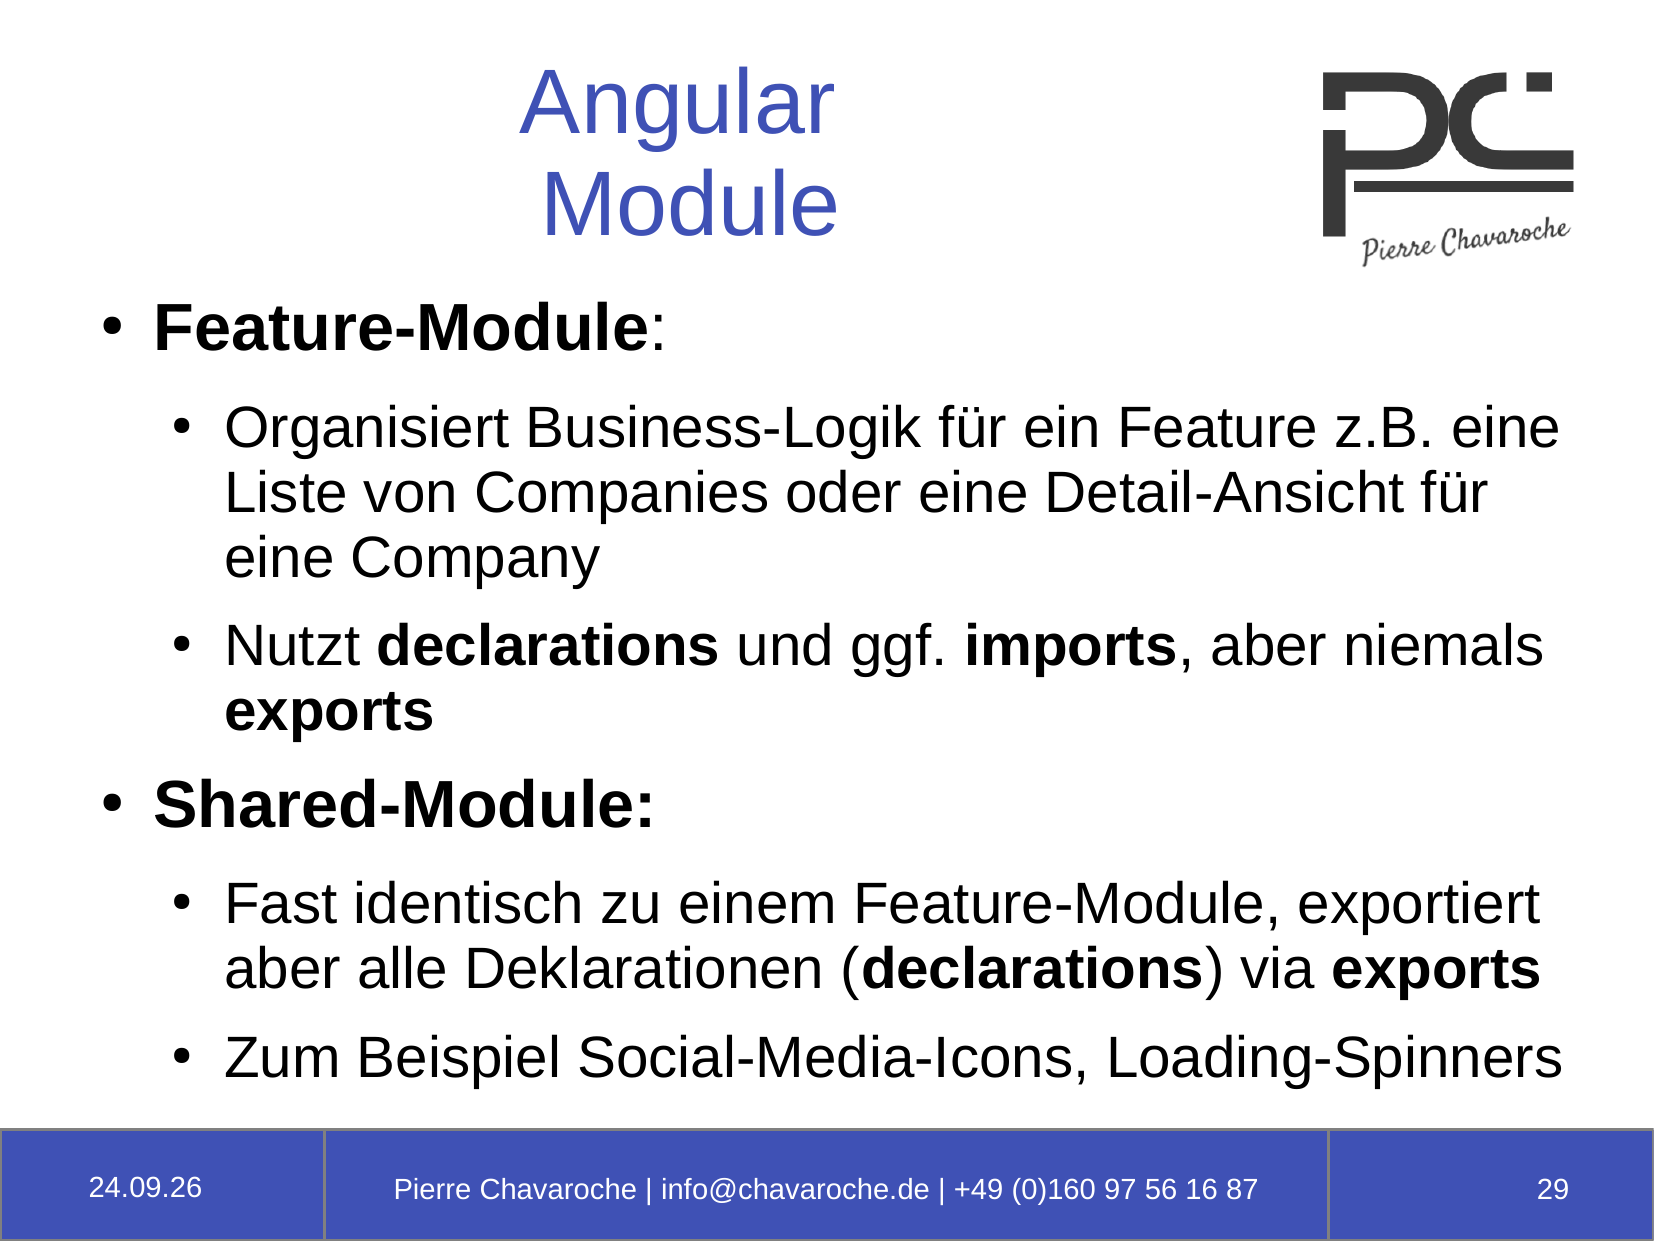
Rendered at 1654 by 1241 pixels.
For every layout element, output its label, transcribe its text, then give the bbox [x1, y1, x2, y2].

list Feature-Module: Organisiert Business-Logik für ein Feature z.B. eine Liste von Companies oder eine Detail-Ansicht für eine Company Nutzt declarations und ggf. imports, aber niemals exports Shared-Module: Fast identisch zu einem Feature-Module, exportiert aber alle Deklarationen (declarations) via exports Zum Beispiel Social-Media-Icons, Loading-Spinners [82, 290, 1571, 1109]
title Angular Module [82, 49, 1300, 257]
picture [1307, 29, 1589, 311]
